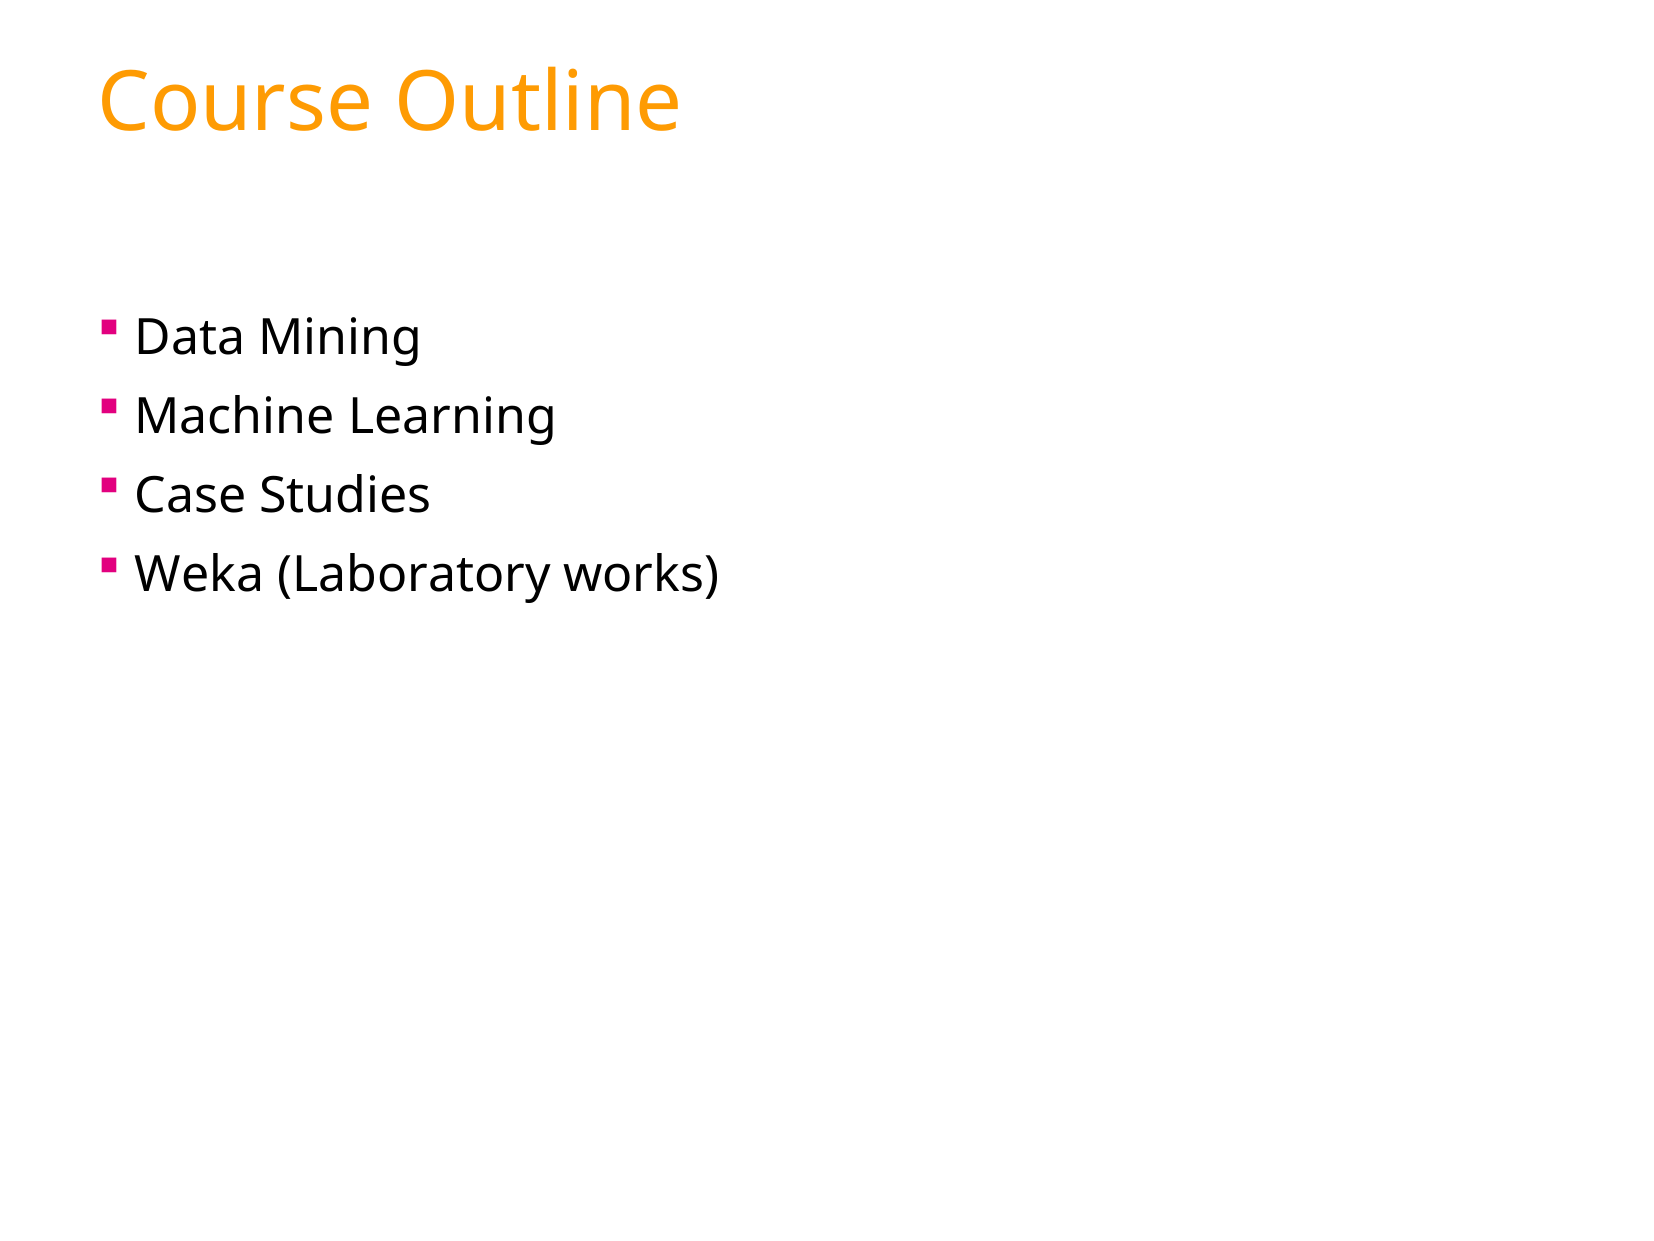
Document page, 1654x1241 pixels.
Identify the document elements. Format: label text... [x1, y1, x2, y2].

title Course Outline [82, 31, 1585, 156]
list Data Mining Machine Learning Case Studies Weka (Laboratory works) [82, 216, 1585, 858]
